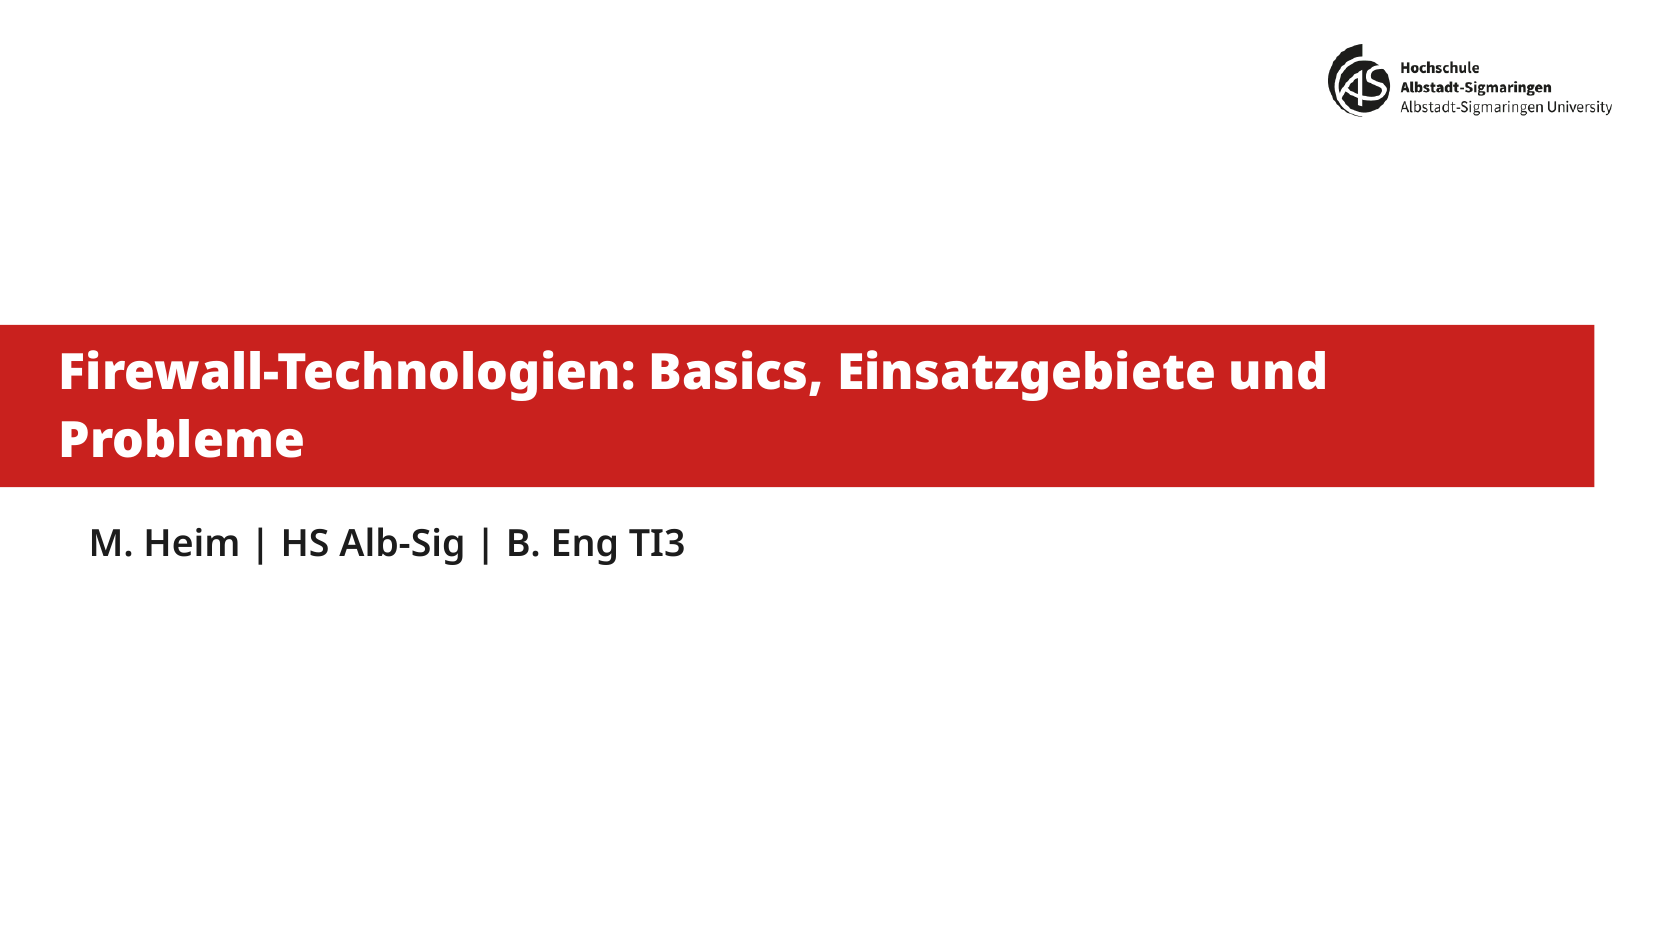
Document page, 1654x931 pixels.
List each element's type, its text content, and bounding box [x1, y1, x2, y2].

picture [1328, 0, 1612, 162]
subtitle M. Heim | HS Alb-Sig | B. Eng TI3 [88, 516, 1565, 827]
title Firewall-Technologien: Basics, Einsatzgebiete und Probleme [59, 354, 1565, 473]
